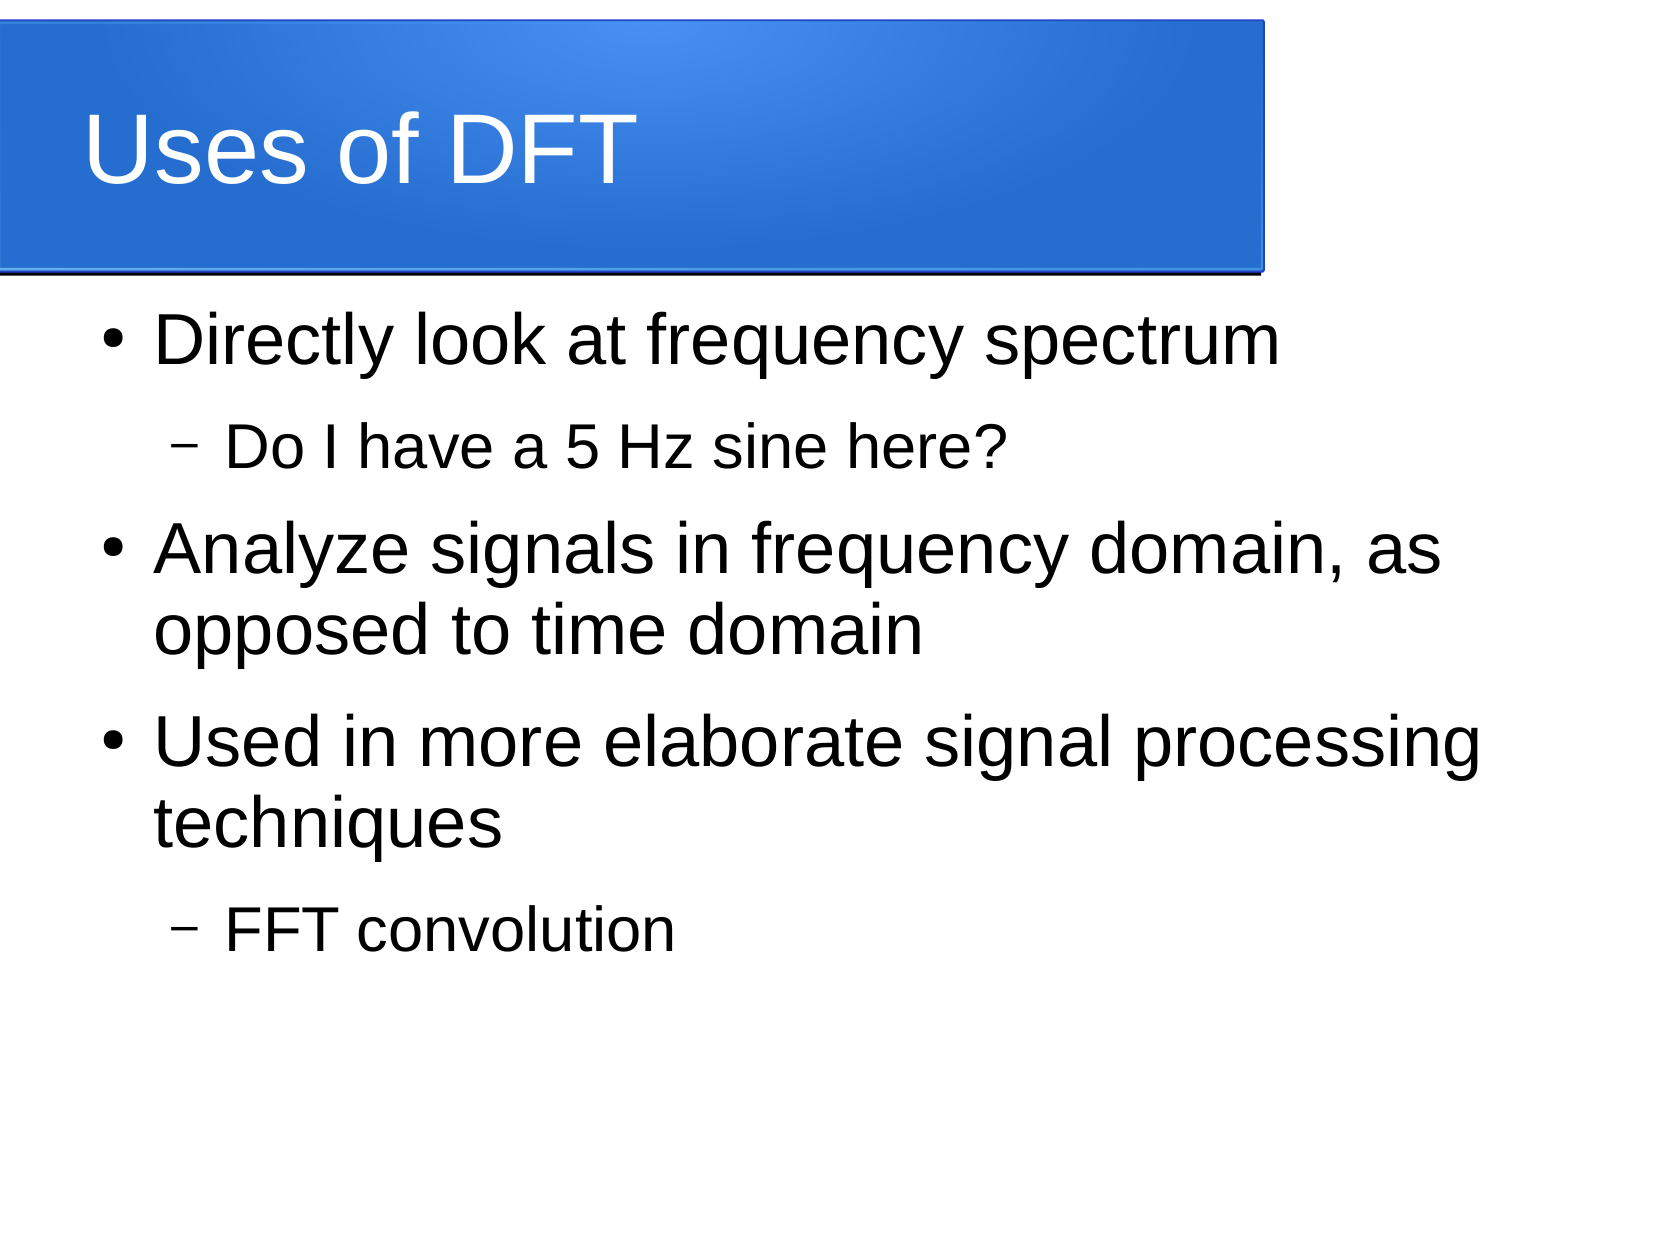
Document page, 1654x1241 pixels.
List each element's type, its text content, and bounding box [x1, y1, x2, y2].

list Directly look at frequency spectrum Do I have a 5 Hz sine here? Analyze signals in frequency domain, as opposed to time domain Used in more elaborate signal processing techniques FFT convolution [82, 299, 1571, 1019]
title Uses of DFT [82, 47, 1235, 252]
